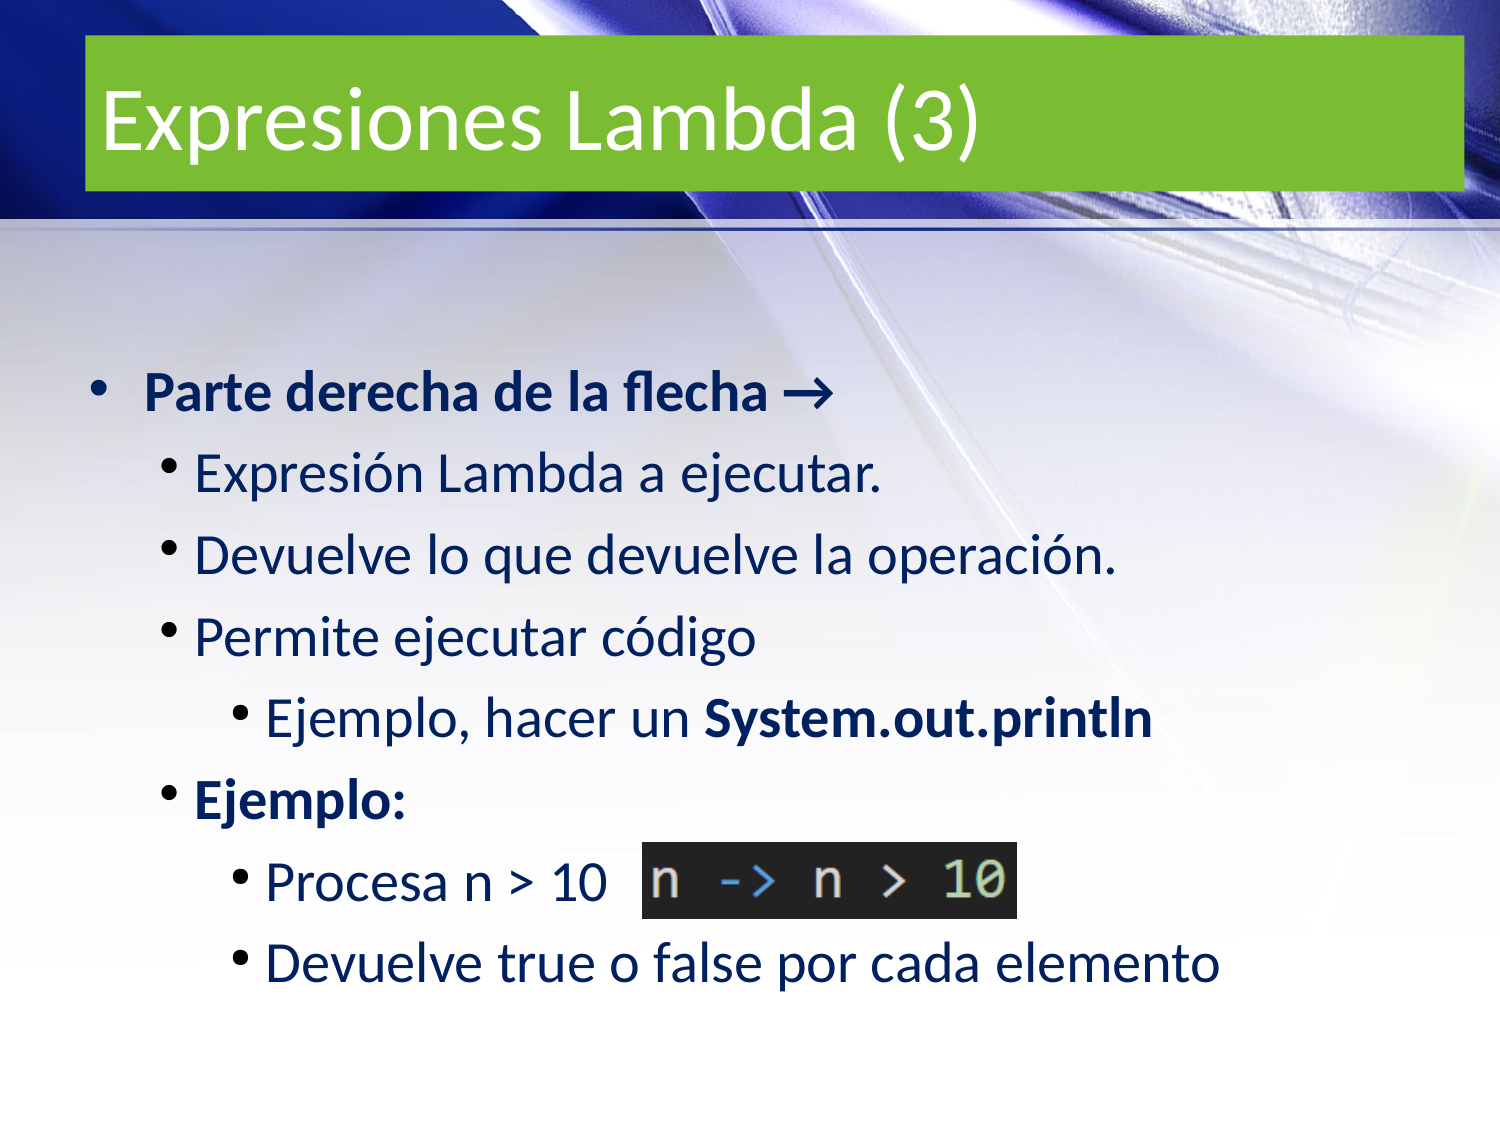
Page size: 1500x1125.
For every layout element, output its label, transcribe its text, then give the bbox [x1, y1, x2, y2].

text_box Expresiones Lambda (3) [85, 35, 1465, 192]
text_box Parte derecha de la flecha → Expresión Lambda a ejecutar. Devuelve lo que devuelve la operación. Permite ejecutar código Ejemplo, hacer un System.out.println Ejemplo: Procesa n > 10 Devuelve true o false por cada elemento [73, 345, 1424, 989]
picture [0, 0, 1500, 1125]
